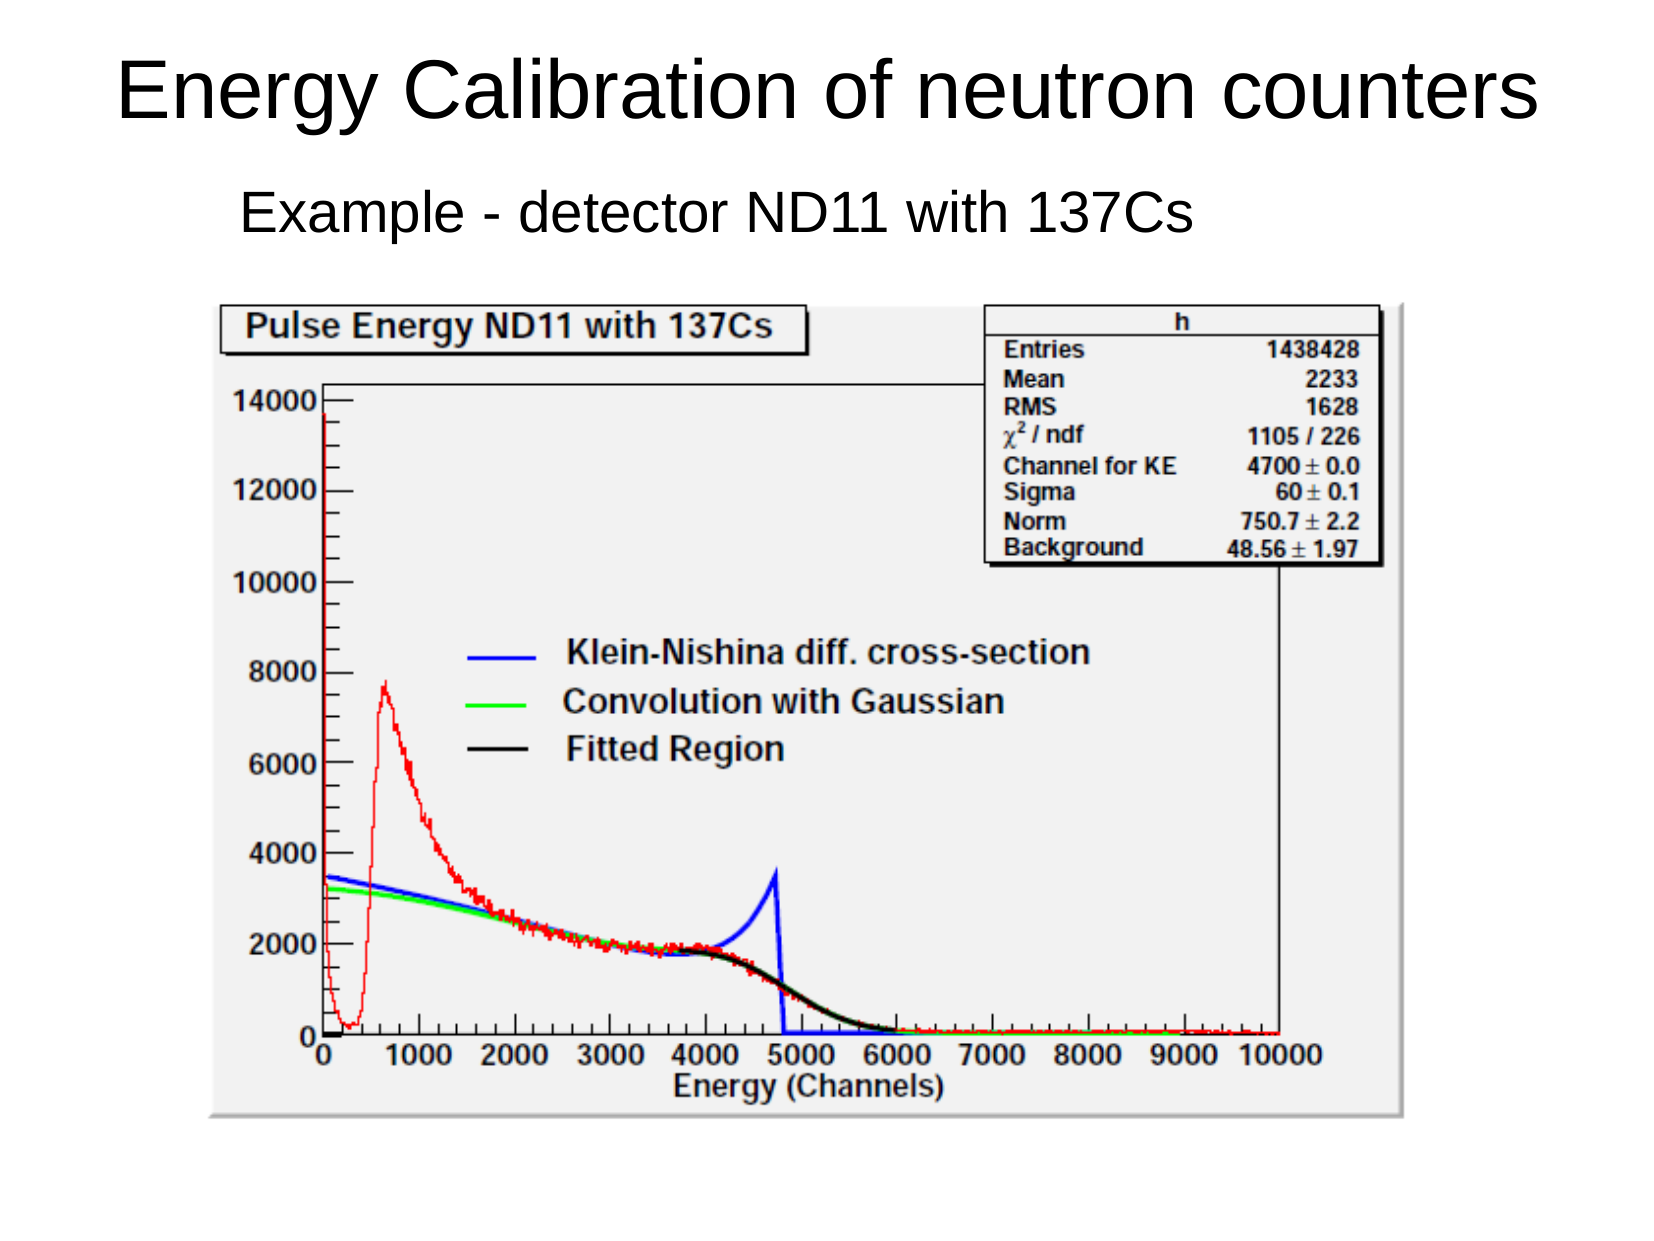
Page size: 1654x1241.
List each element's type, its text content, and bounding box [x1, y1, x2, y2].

text_box Energy Calibration of neutron counters [100, 36, 1639, 149]
text_box Example - detector ND11 with 137Cs [225, 172, 1654, 252]
picture [187, 299, 1426, 1126]
